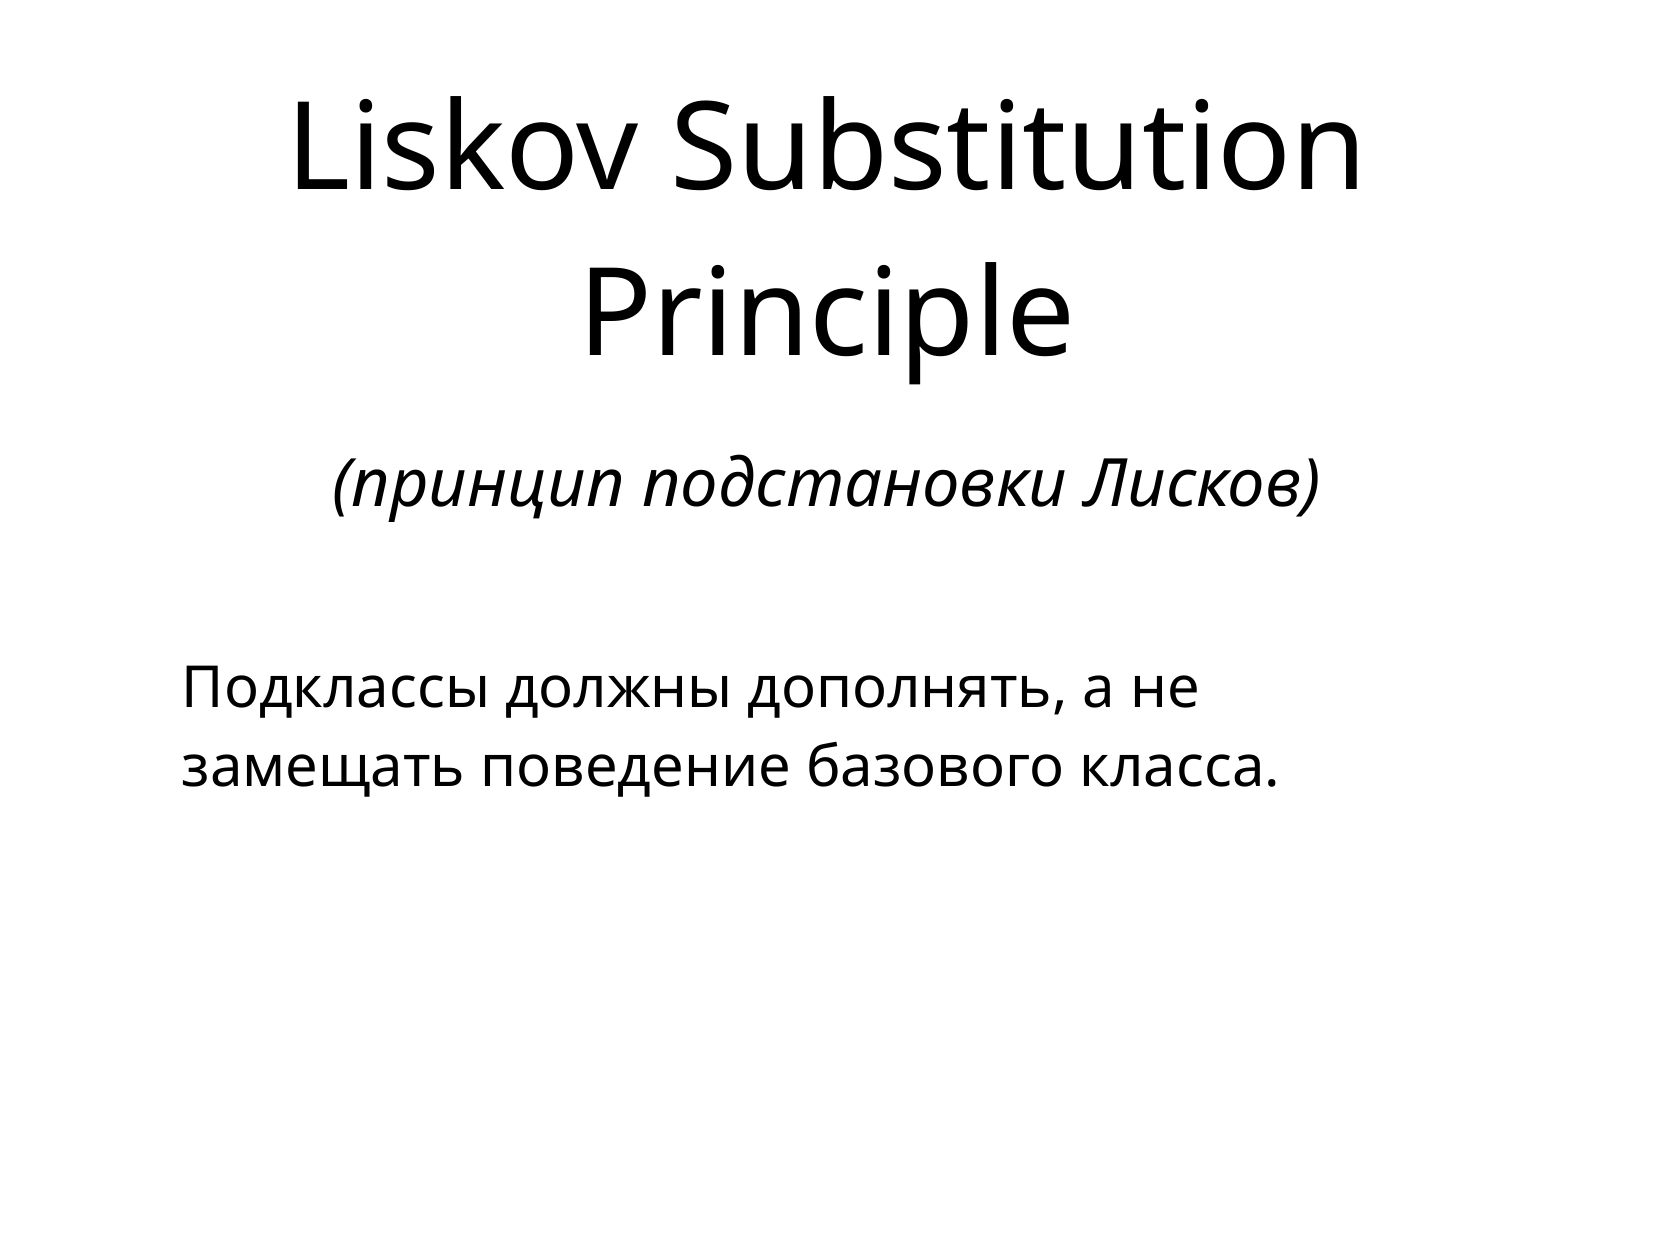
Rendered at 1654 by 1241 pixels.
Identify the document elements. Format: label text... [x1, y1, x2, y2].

title Liskov Substitution Principle [82, 74, 1571, 376]
text_box (принцип подстановки Лисков) [0, 428, 1654, 541]
list Подклассы должны дополнять, а не замещать поведение базового класса. [120, 645, 1441, 856]
